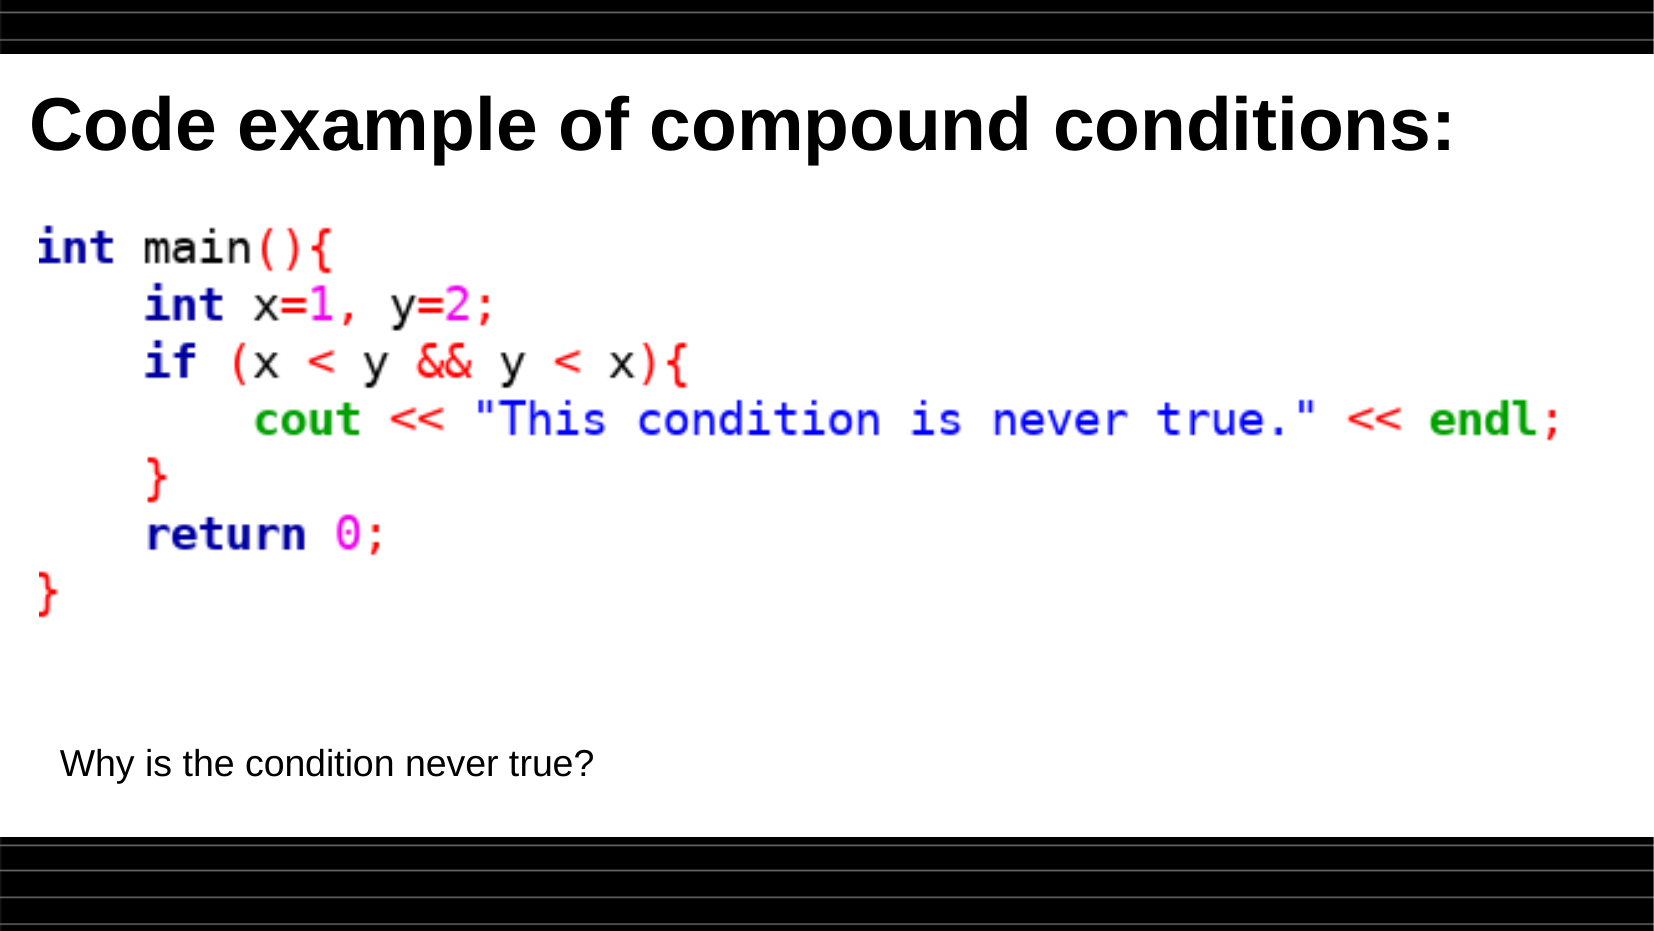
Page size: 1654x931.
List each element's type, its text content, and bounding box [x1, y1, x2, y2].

text_box Code example of compound conditions: [15, 75, 1591, 174]
picture [0, 837, 1654, 931]
picture [0, 0, 1654, 54]
picture [39, 209, 1576, 646]
text_box Why is the condition never true? [45, 735, 781, 792]
